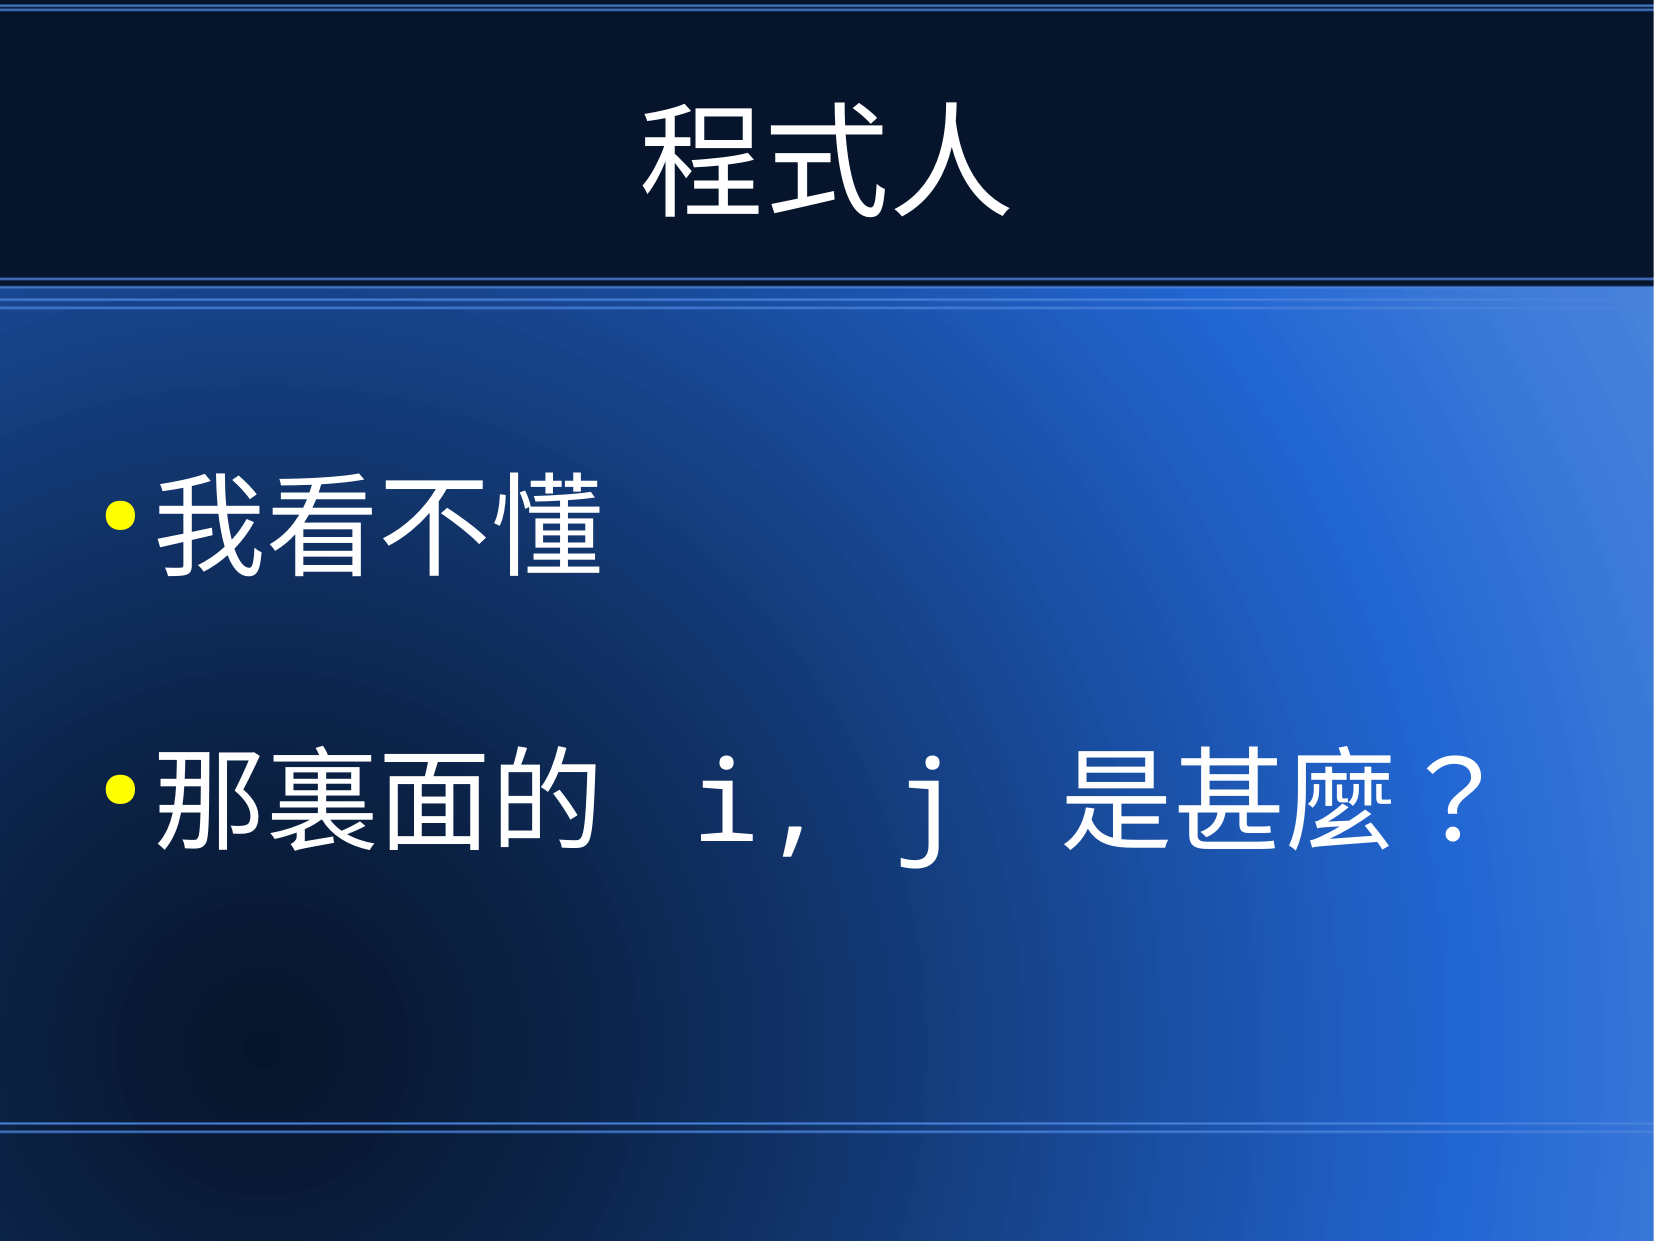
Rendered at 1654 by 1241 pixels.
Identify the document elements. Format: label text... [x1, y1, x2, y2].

title 程式人 [82, 49, 1571, 257]
list 我看不懂 那裏面的 i, j 是甚麼？ [82, 355, 1571, 1241]
picture [0, 0, 1654, 1241]
